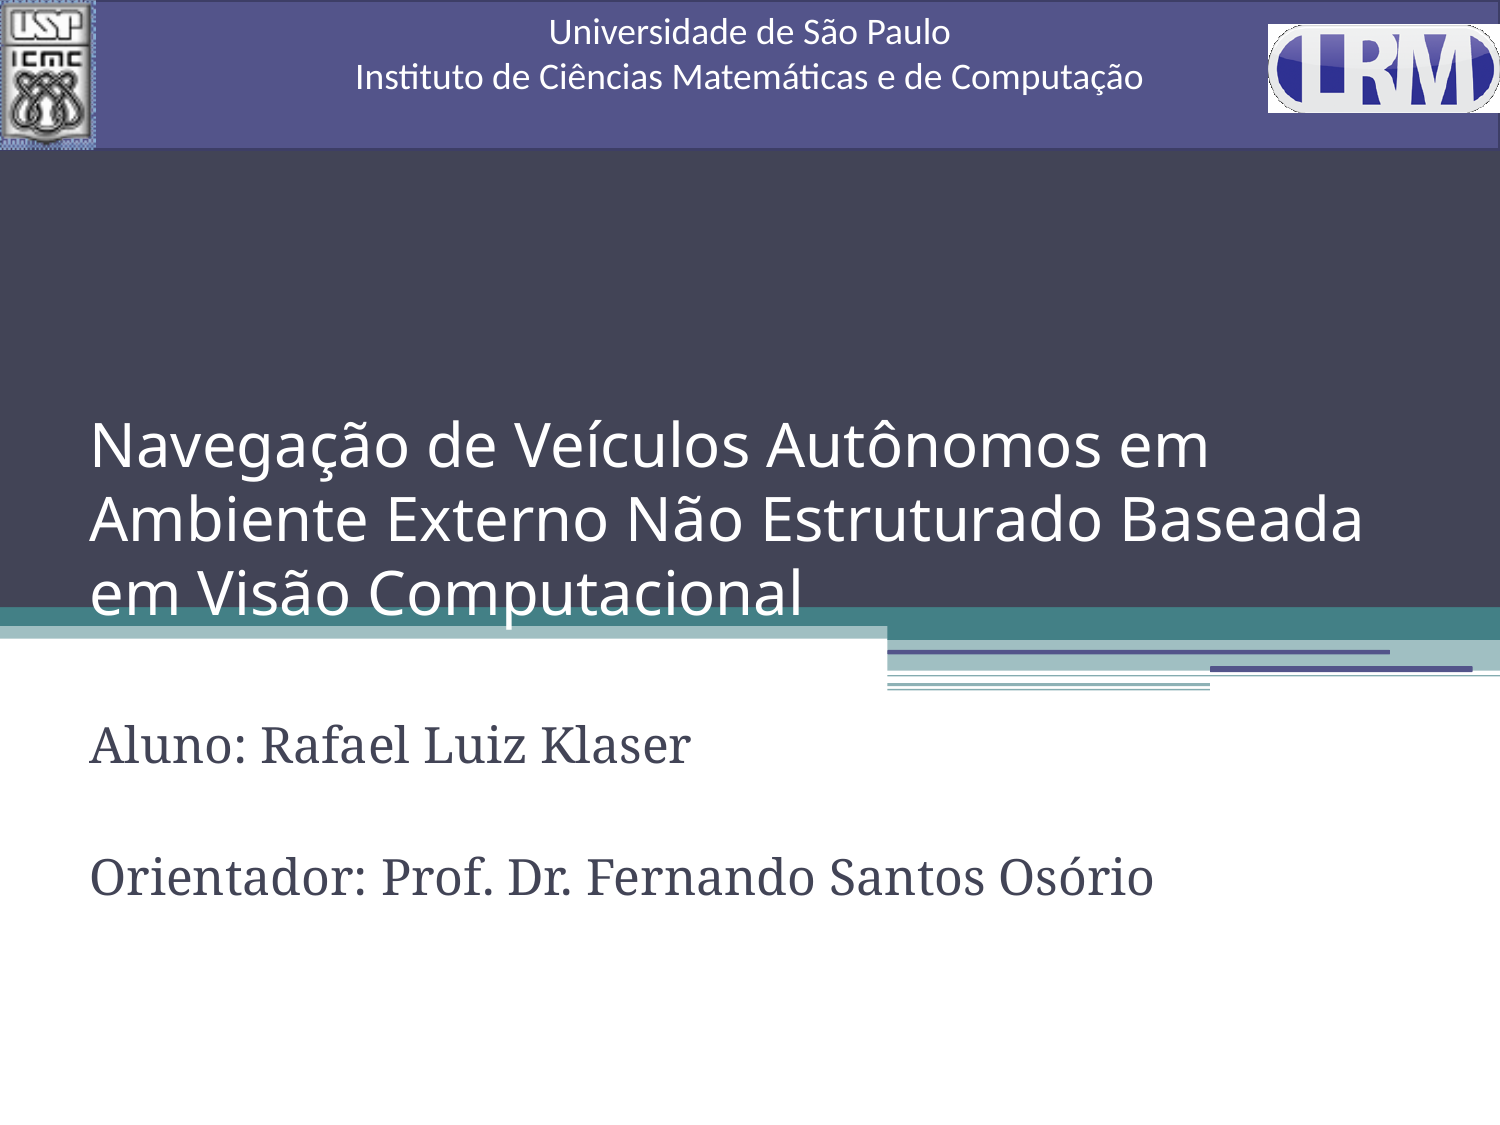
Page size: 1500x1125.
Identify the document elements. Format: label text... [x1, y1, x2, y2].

subtitle Aluno: Rafael Luiz Klaser Orientador: Prof. Dr. Fernando Santos Osório [75, 639, 1323, 938]
picture [1268, 24, 1500, 113]
title Navegação de Veículos Autônomos em Ambiente Externo Não Estruturado Baseada em Visão Computacional [75, 394, 1463, 636]
text_box Universidade de São Paulo Instituto de Ciências Matemáticas e de Computação [0, 0, 1500, 150]
